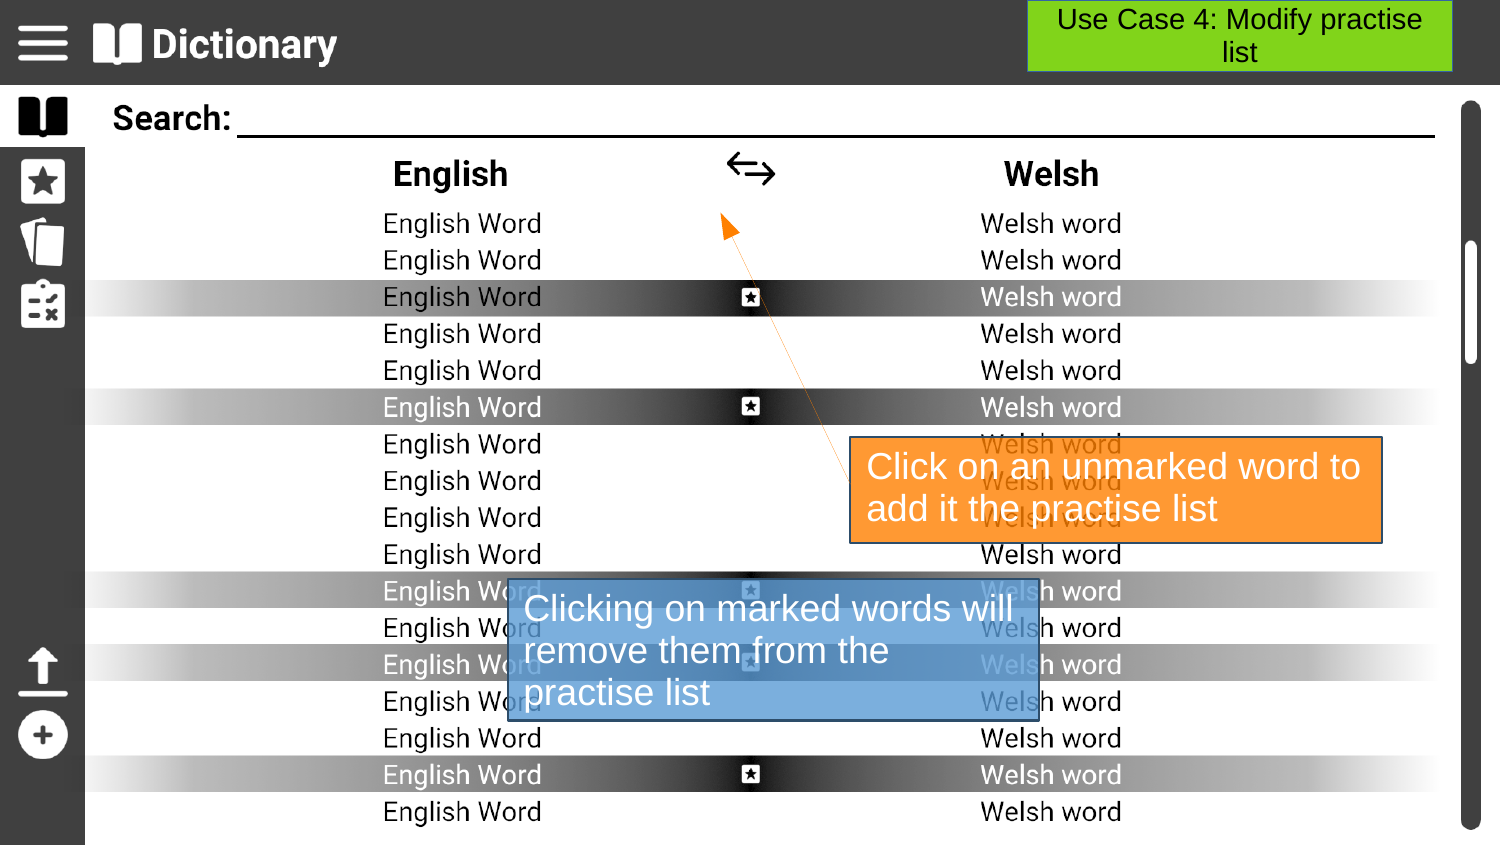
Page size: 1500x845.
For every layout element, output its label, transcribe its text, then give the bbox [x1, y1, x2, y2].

text_box Click on an unmarked word to add it the practise list [850, 437, 1383, 544]
text_box Use Case 4: Modify practise list [1027, 0, 1453, 72]
picture [0, 0, 1500, 845]
text_box Clicking on marked words will remove them from the practise list [507, 578, 1040, 721]
